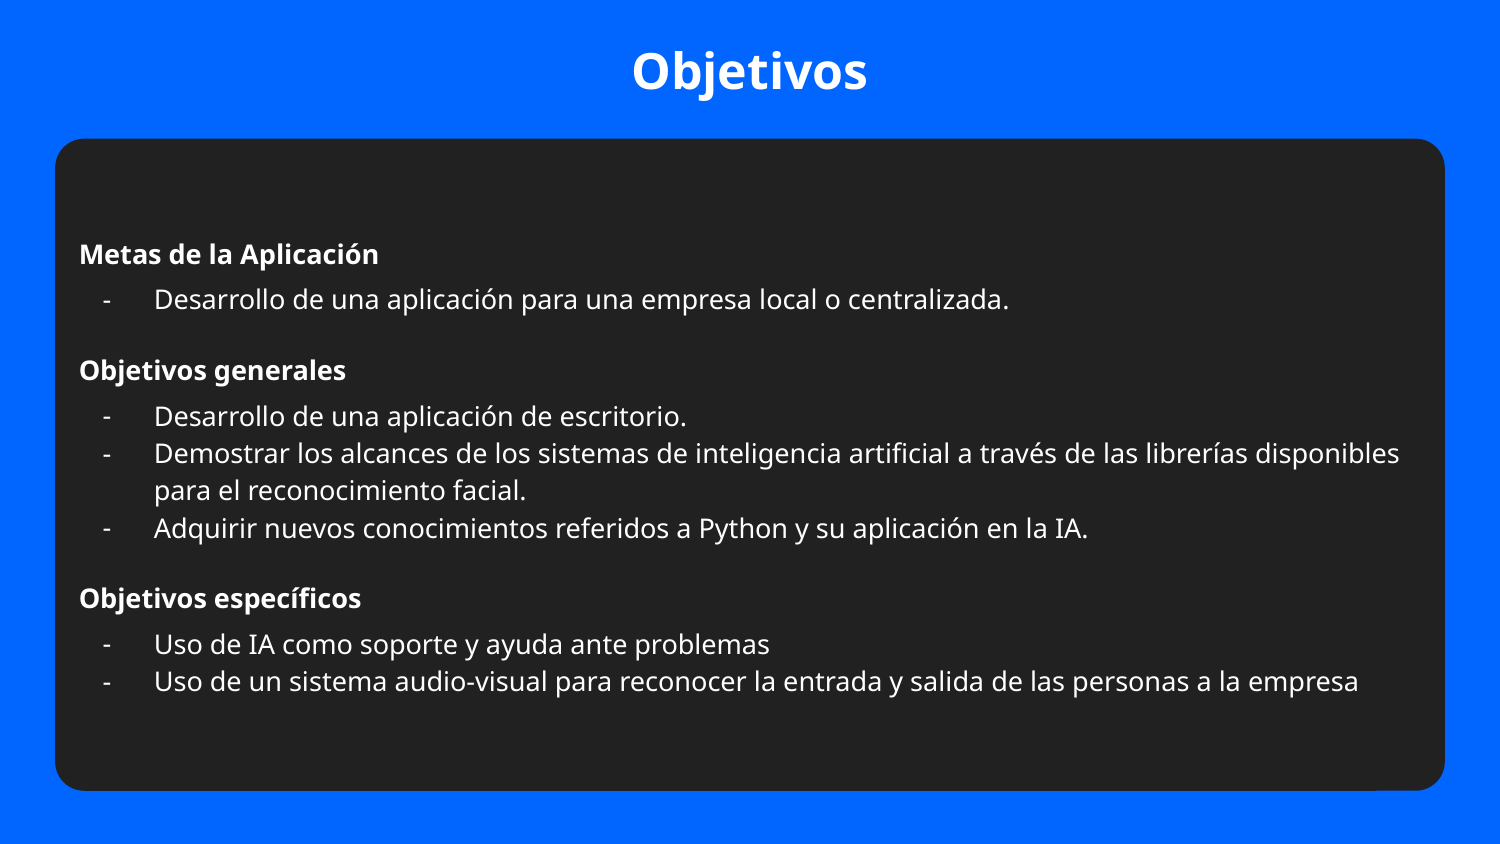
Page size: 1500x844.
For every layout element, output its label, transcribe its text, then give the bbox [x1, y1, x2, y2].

text_box Metas de la Aplicación Desarrollo de una aplicación para una empresa local o centralizada. Objetivos generales Desarrollo de una aplicación de escritorio. Demostrar los alcances de los sistemas de inteligencia artificial a través de las librerías disponibles para el reconocimiento facial. Adquirir nuevos conocimientos referidos a Python y su aplicación en la IA. Objetivos específicos Uso de IA como soporte y ayuda ante problemas Uso de un sistema audio-visual para reconocer la entrada y salida de las personas a la empresa [55, 138, 1445, 791]
text_box Objetivos [0, 0, 1500, 139]
